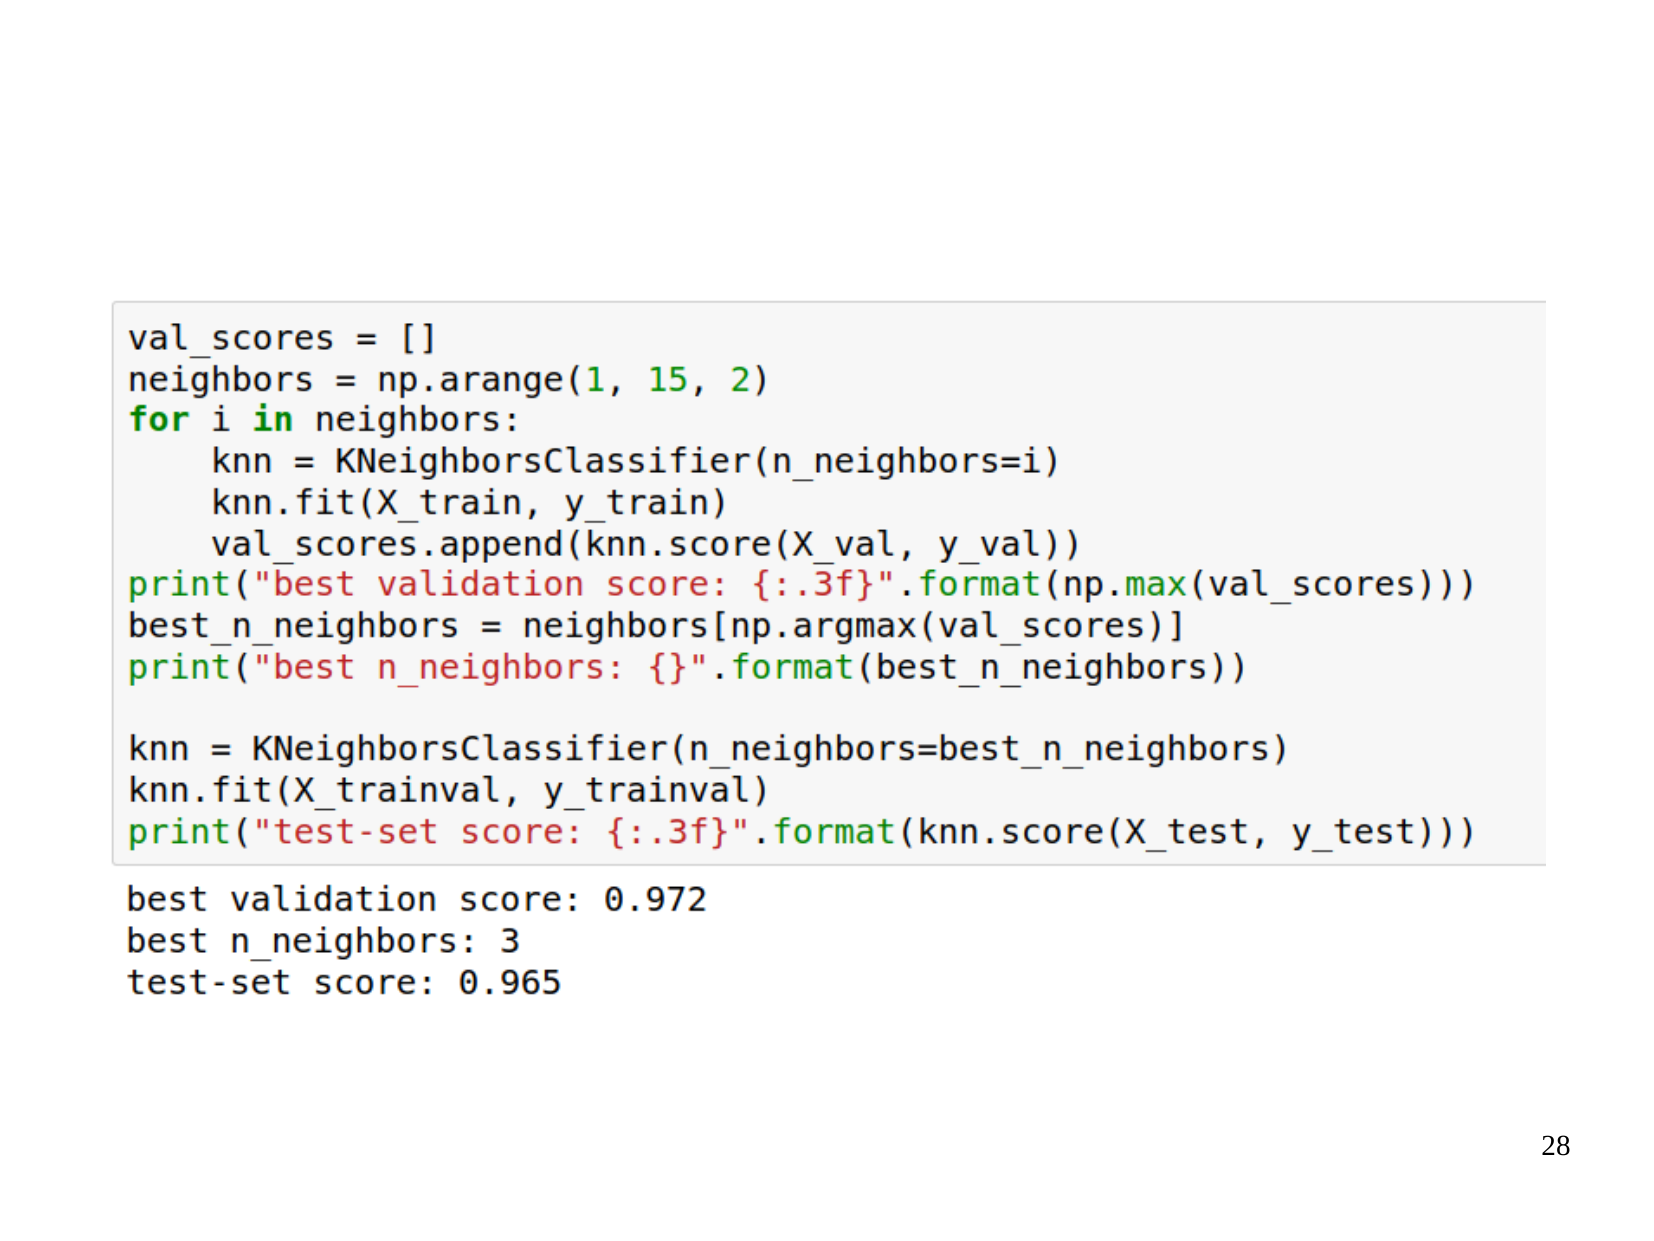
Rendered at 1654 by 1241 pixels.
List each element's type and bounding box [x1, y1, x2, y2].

picture [107, 284, 1546, 1010]
